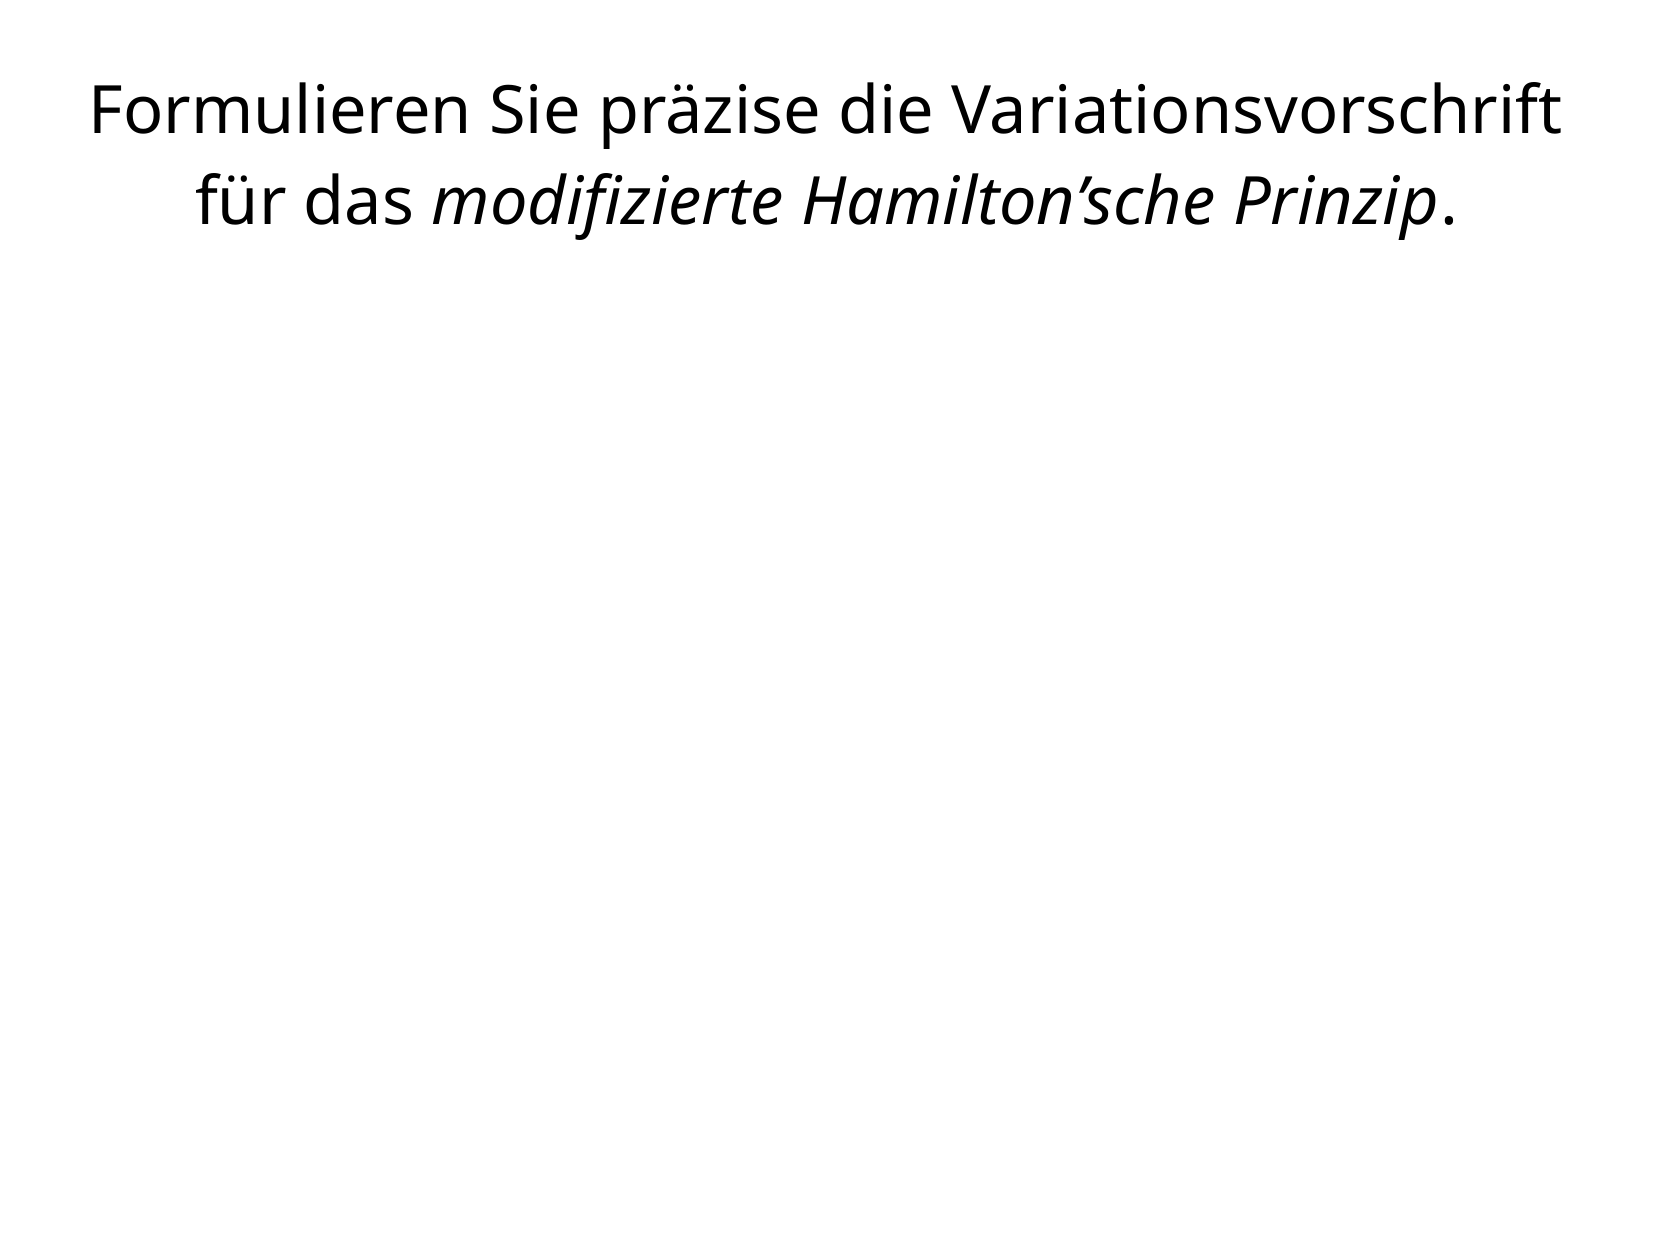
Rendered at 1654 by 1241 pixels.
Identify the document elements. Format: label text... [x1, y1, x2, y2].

title Formulieren Sie präzise die Variationsvorschrift für das modifizierte Hamilton’sche Prinzip. [82, 49, 1571, 257]
